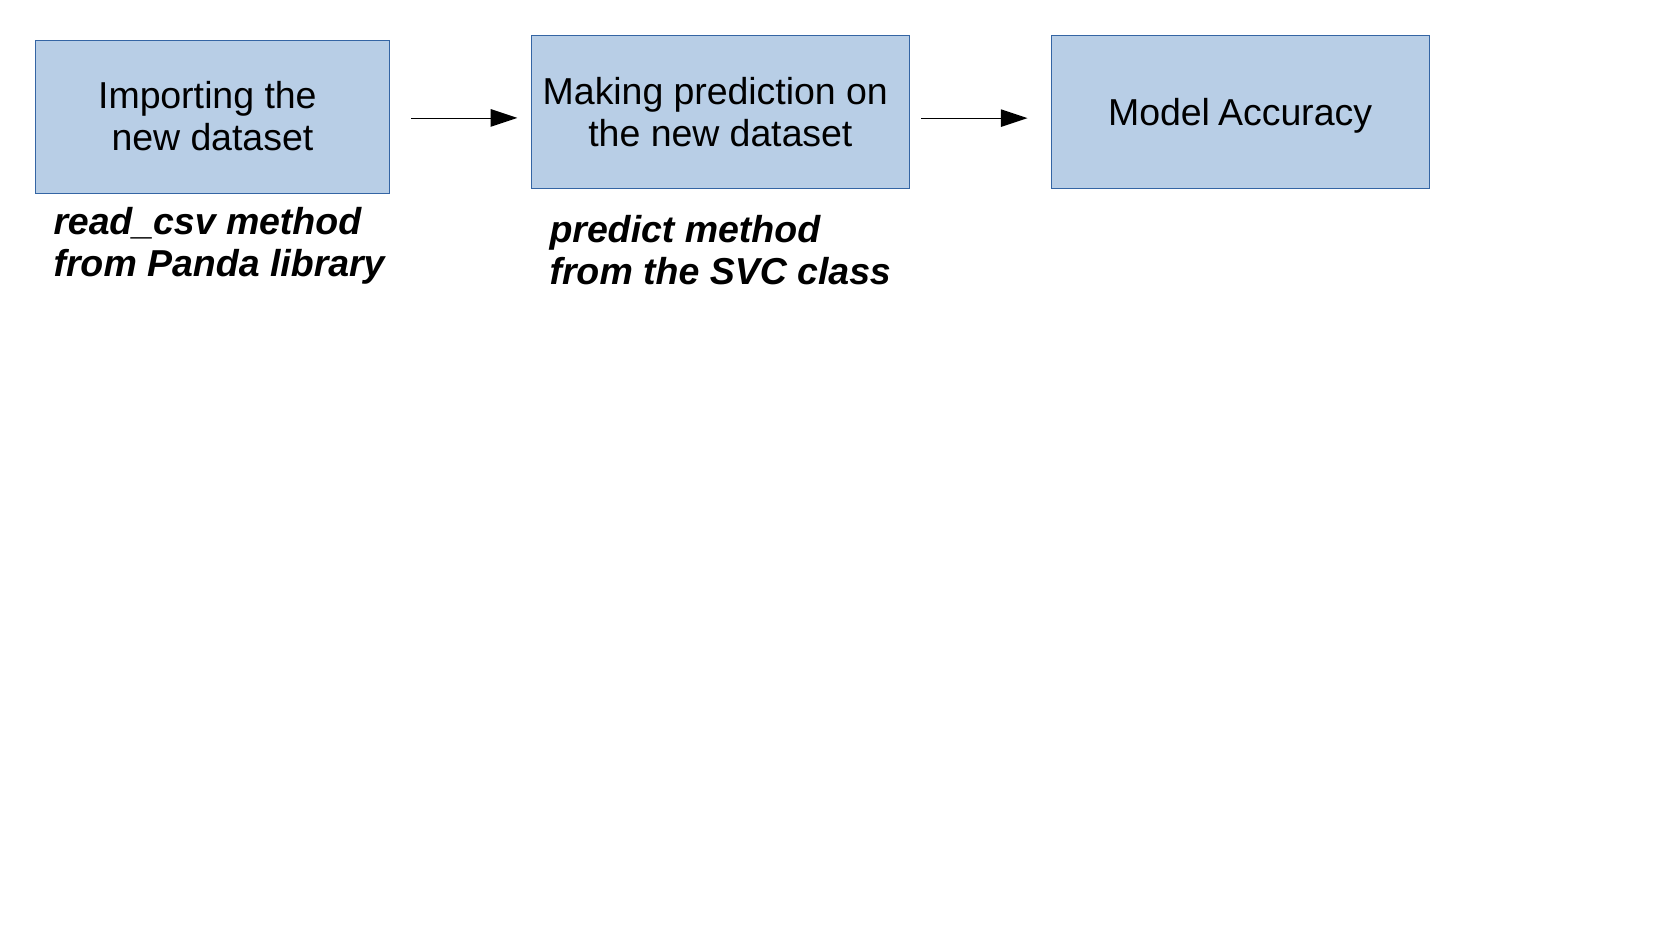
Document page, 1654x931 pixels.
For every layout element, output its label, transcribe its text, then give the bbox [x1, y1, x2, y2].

text_box predict method from the SVC class [534, 200, 922, 300]
text_box read_csv method from Panda library [38, 193, 426, 296]
text_box Making prediction on the new dataset [531, 35, 910, 189]
text_box Importing the new dataset [35, 40, 390, 194]
text_box Model Accuracy [1051, 35, 1430, 189]
